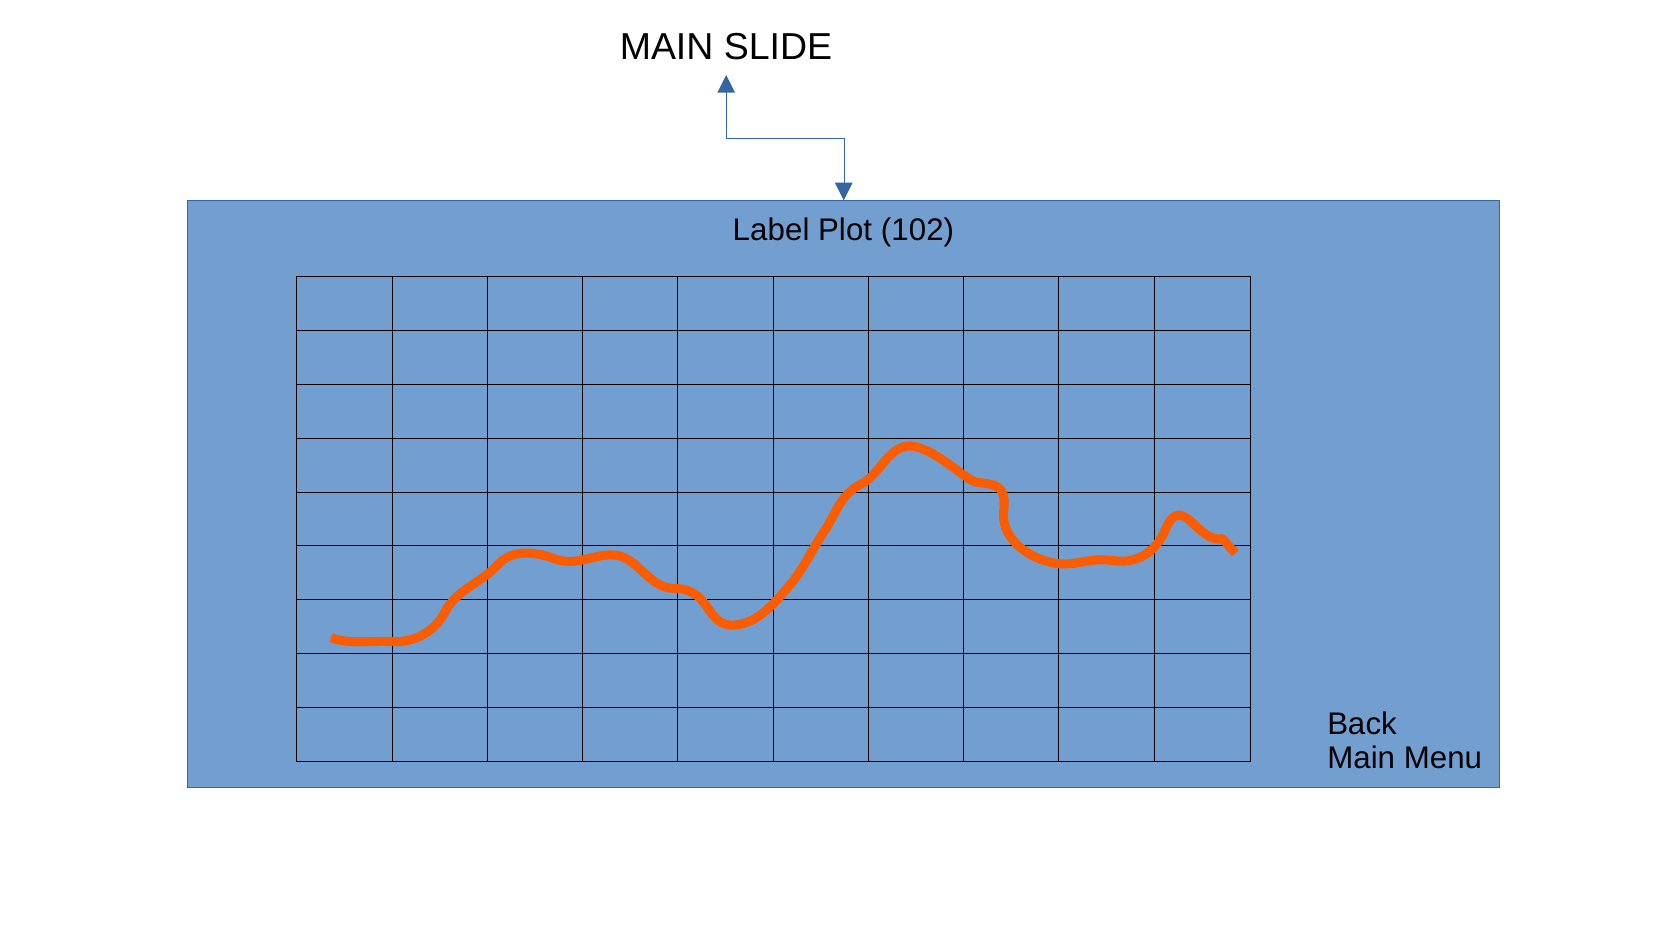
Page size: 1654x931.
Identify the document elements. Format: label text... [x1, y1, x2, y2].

table_cell [1059, 331, 1154, 384]
table_cell [774, 385, 868, 438]
table_cell [488, 600, 582, 653]
table_cell [774, 439, 868, 492]
table_cell [488, 493, 582, 545]
table_cell [297, 439, 392, 492]
table_cell [964, 385, 1058, 438]
table_cell [393, 600, 446, 637]
table_cell [678, 654, 773, 707]
table_cell [822, 493, 868, 545]
table_cell [1059, 439, 1154, 492]
text_box Label Plot (102) Back Main Menu [187, 200, 1500, 788]
table_cell [297, 708, 392, 761]
table_cell [774, 708, 868, 761]
table_cell [964, 654, 1058, 707]
table_cell [1028, 546, 1058, 558]
table_cell [393, 600, 487, 653]
table_cell [297, 385, 392, 438]
table_cell [297, 600, 392, 653]
table_cell [488, 439, 582, 492]
table_cell [583, 546, 677, 583]
table_cell [869, 546, 963, 599]
table_cell [678, 708, 773, 761]
table_cell [774, 546, 809, 595]
table_cell [859, 486, 868, 492]
table_cell [1155, 493, 1250, 545]
table_cell [583, 708, 677, 761]
table_cell [869, 708, 963, 761]
table_cell [393, 493, 487, 545]
table_cell [869, 654, 963, 707]
table_cell [583, 385, 677, 438]
table_cell [964, 708, 1058, 761]
table_cell [1155, 708, 1250, 761]
table_cell [869, 331, 963, 384]
table_cell [774, 493, 841, 545]
table_cell [393, 331, 487, 384]
table_cell [678, 385, 773, 438]
table_cell [297, 331, 392, 384]
table_cell [678, 546, 773, 599]
table_cell [393, 654, 487, 707]
table_cell [869, 439, 963, 471]
table_cell [869, 493, 963, 545]
table_header [297, 277, 392, 330]
table_cell [678, 600, 773, 653]
table_cell [964, 439, 1058, 492]
table_cell [393, 439, 487, 492]
table_cell [393, 708, 487, 761]
table_cell [774, 654, 868, 707]
table_cell [1008, 493, 1058, 545]
table_cell [488, 654, 582, 707]
table_cell [1059, 546, 1147, 559]
table_cell [1059, 493, 1154, 545]
table_cell [297, 546, 392, 599]
table_cell [964, 493, 1010, 545]
table_cell [869, 600, 963, 653]
table_cell [1155, 600, 1250, 653]
table_cell [583, 600, 677, 653]
table_cell [488, 558, 582, 599]
table_cell [488, 708, 582, 761]
table_cell [488, 546, 582, 567]
table_cell [1163, 520, 1221, 545]
table_cell [678, 493, 773, 545]
table_header [678, 277, 773, 330]
table_cell [964, 600, 1058, 653]
table_cell [297, 654, 392, 707]
table_cell [583, 493, 677, 545]
table_header [1155, 277, 1250, 330]
table_cell [964, 482, 995, 492]
table_cell [964, 546, 1058, 599]
table_header [964, 277, 1058, 330]
table_cell [1155, 385, 1250, 438]
table_cell [583, 439, 677, 492]
table_cell [1059, 600, 1154, 653]
text_box MAIN SLIDE [605, 18, 848, 76]
table_cell [463, 581, 487, 599]
table_cell [774, 600, 868, 653]
table_cell [964, 331, 1058, 384]
table_header [488, 277, 582, 330]
table_cell [785, 546, 868, 599]
table_cell [1059, 654, 1154, 707]
table_cell [678, 331, 773, 384]
table_cell [583, 331, 677, 384]
table_cell [1059, 555, 1154, 599]
table_cell [869, 385, 963, 438]
table_cell [1155, 654, 1250, 707]
table_header [1059, 277, 1154, 330]
table_cell [1155, 546, 1250, 599]
table_cell [297, 493, 392, 545]
table_header [393, 277, 487, 330]
table_cell [1059, 385, 1154, 438]
table_cell [583, 560, 677, 599]
table_header [774, 277, 868, 330]
table_header [583, 277, 677, 330]
table_cell [488, 385, 582, 438]
table_cell [583, 654, 677, 707]
table_cell [1155, 439, 1250, 492]
table_cell [1155, 331, 1250, 384]
table_cell [393, 546, 487, 599]
table_cell [678, 594, 692, 599]
table_cell [1059, 708, 1154, 761]
table_cell [488, 331, 582, 384]
table_cell [393, 385, 487, 438]
table_cell [869, 451, 963, 492]
table_cell [709, 600, 769, 620]
table_header [869, 277, 963, 330]
table_cell [774, 331, 868, 384]
table_cell [678, 439, 773, 492]
